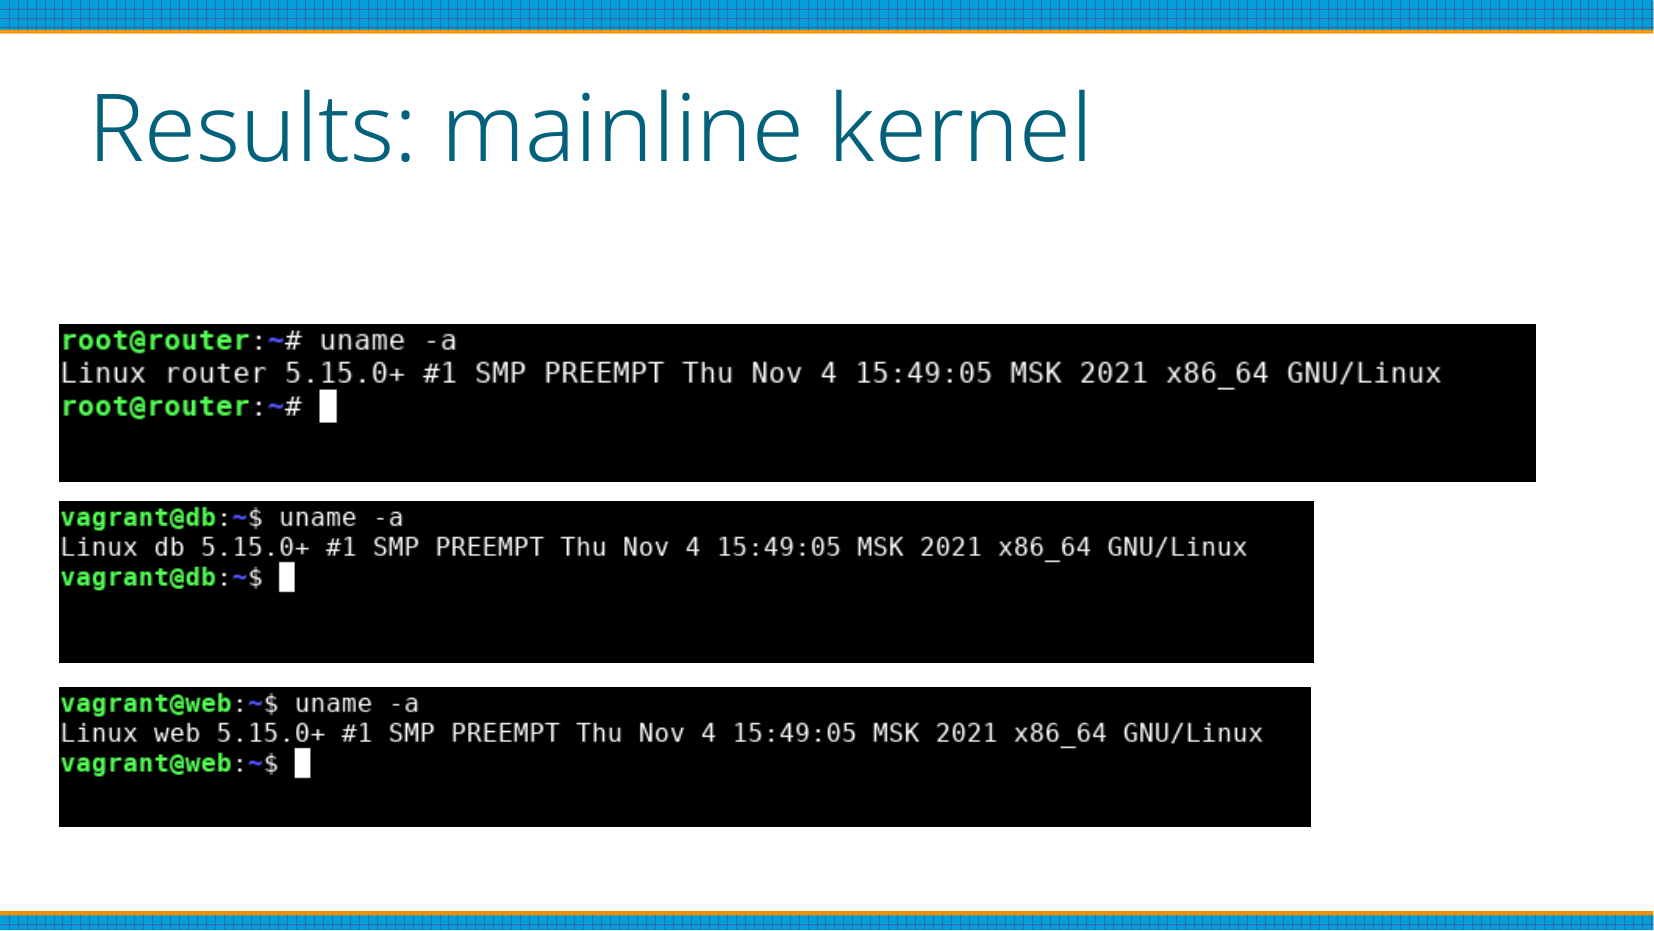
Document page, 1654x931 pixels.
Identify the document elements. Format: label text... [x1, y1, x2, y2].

picture [59, 324, 1536, 482]
picture [59, 501, 1314, 663]
title Results: mainline kernel [88, 44, 1565, 207]
picture [59, 687, 1311, 827]
